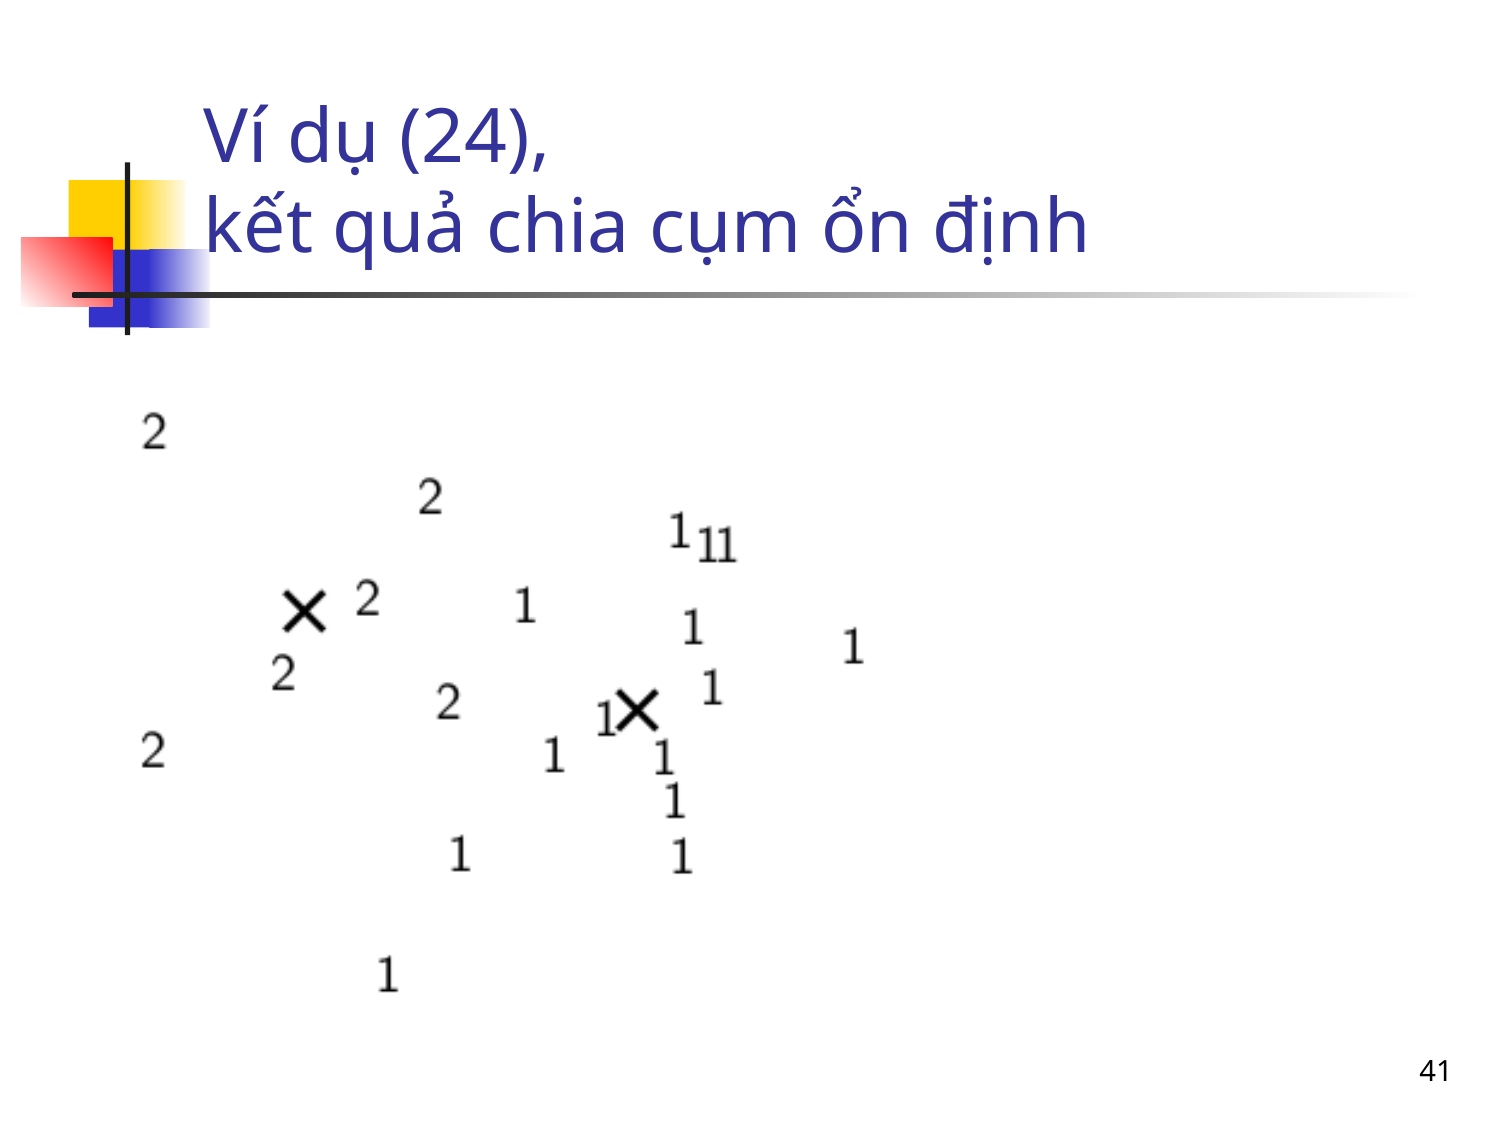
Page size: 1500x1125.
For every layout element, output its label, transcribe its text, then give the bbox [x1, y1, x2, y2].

title Ví dụ (24), kết quả chia cụm ổn định [188, 35, 1468, 275]
slide_number <number> [1155, 1024, 1468, 1100]
picture [90, 389, 893, 1031]
